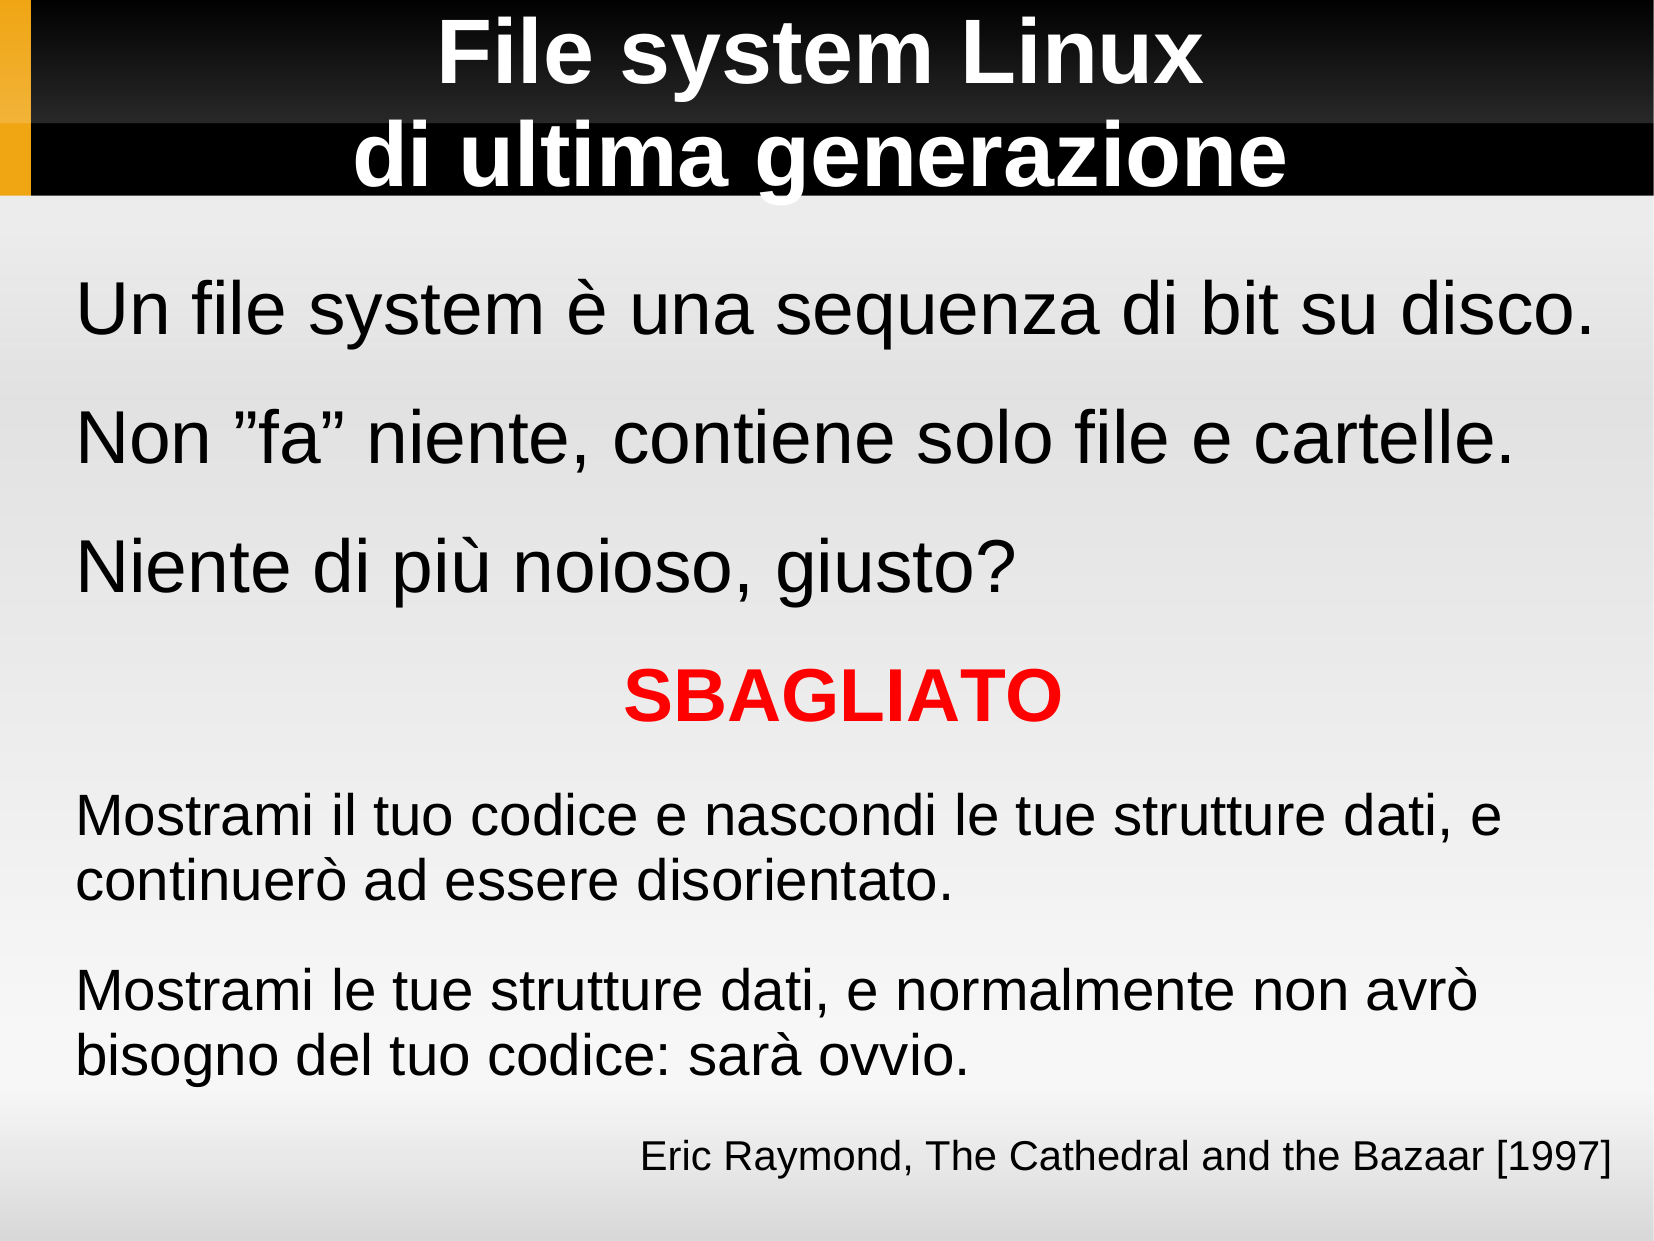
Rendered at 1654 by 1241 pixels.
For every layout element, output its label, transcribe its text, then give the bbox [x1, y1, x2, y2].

picture [0, 0, 1654, 1241]
title File system Linux di ultima generazione [76, 0, 1565, 208]
list Un file system è una sequenza di bit su disco. Non ”fa” niente, contiene solo file e cartelle. Niente di più noioso, giusto? SBAGLIATO Mostrami il tuo codice e nascondi le tue strutture dati, e continuerò ad essere disorientato. Mostrami le tue strutture dati, e normalmente non avrò bisogno del tuo codice: sarà ovvio. Eric Raymond, The Cathedral and the Bazaar [1997] [75, 266, 1613, 1180]
